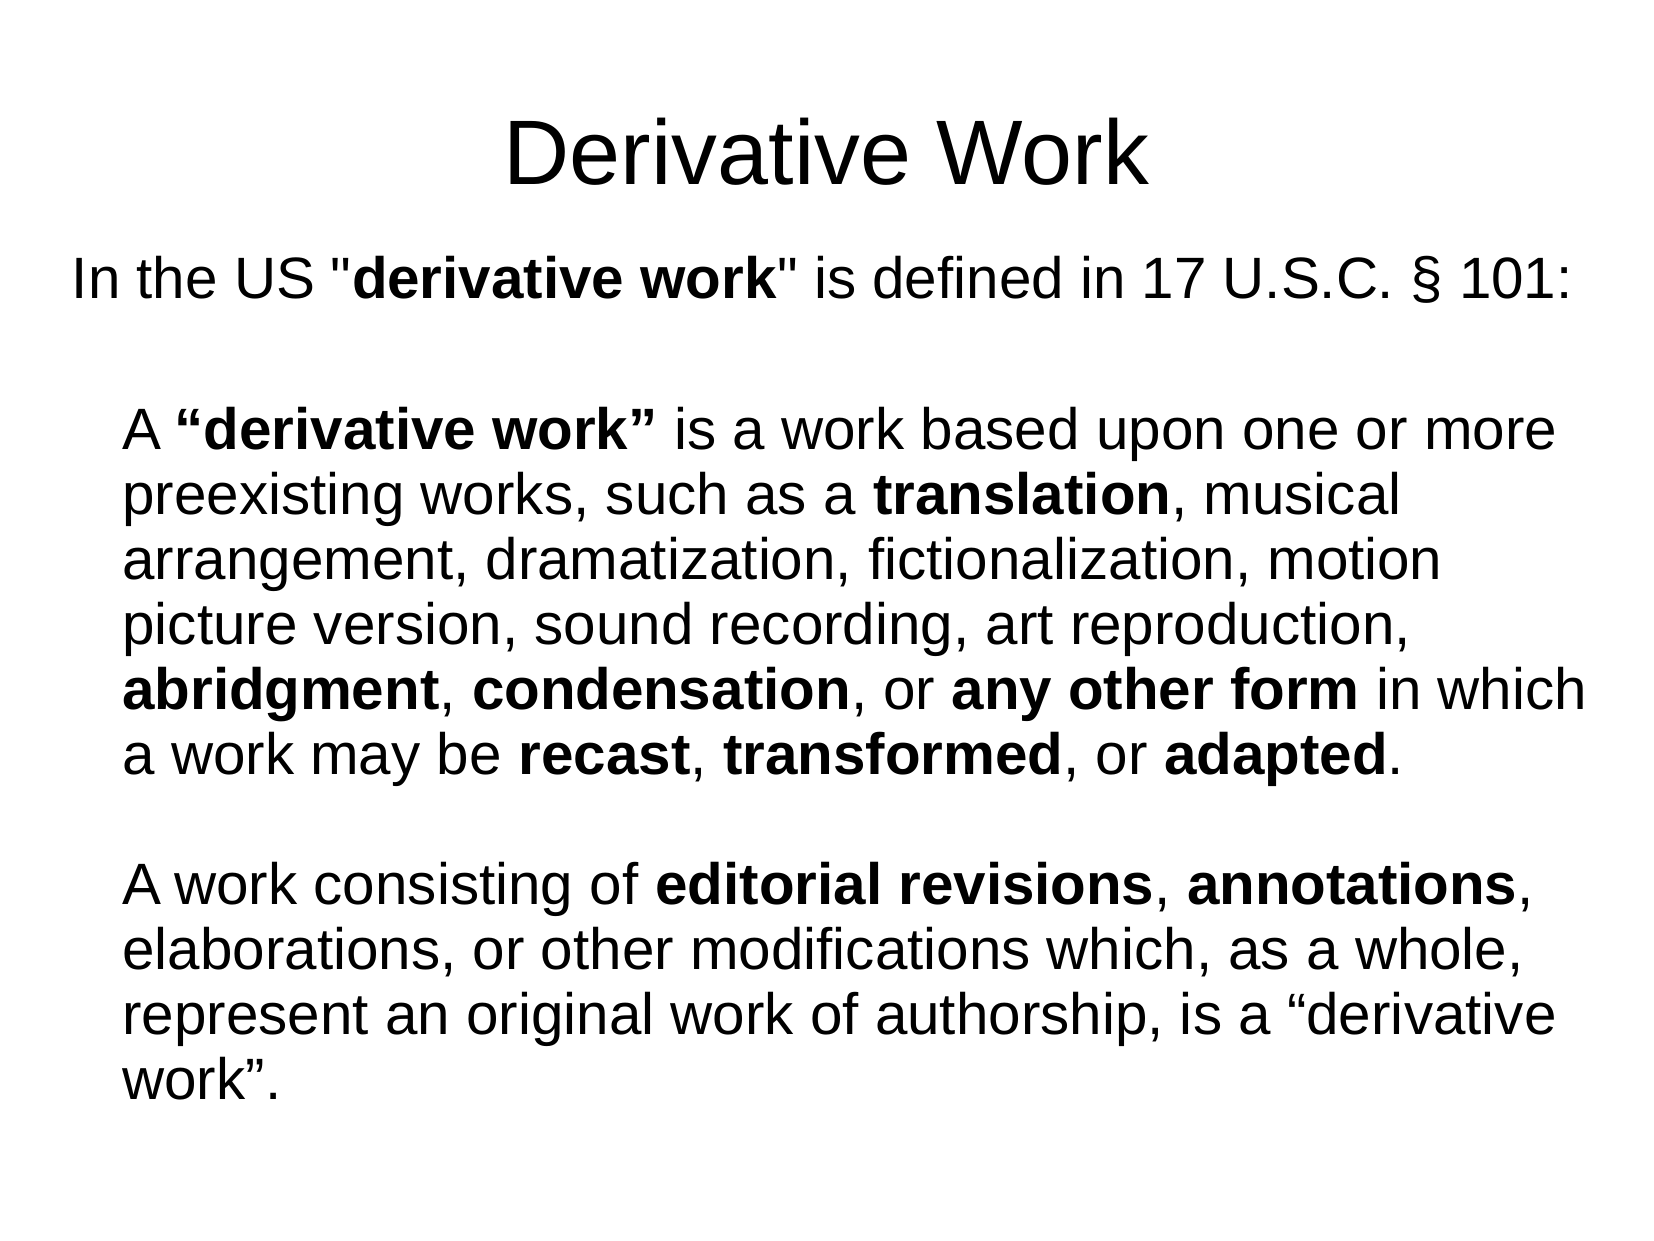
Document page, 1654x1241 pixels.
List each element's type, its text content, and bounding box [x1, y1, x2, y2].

text_box In the US "derivative work" is defined in 17 U.S.C. § 101: [57, 238, 1597, 319]
text_box A “derivative work” is a work based upon one or more preexisting works, such as a translation, musical arrangement, dramatization, fictionalization, motion picture version, sound recording, art reproduction, abridgment, condensation, or any other form in which a work may be recast, transformed, or adapted. A work consisting of editorial revisions, annotations, elaborations, or other modifications which, as a whole, represent an original work of authorship, is a “derivative work”. [107, 388, 1613, 1120]
title Derivative Work [82, 49, 1571, 238]
